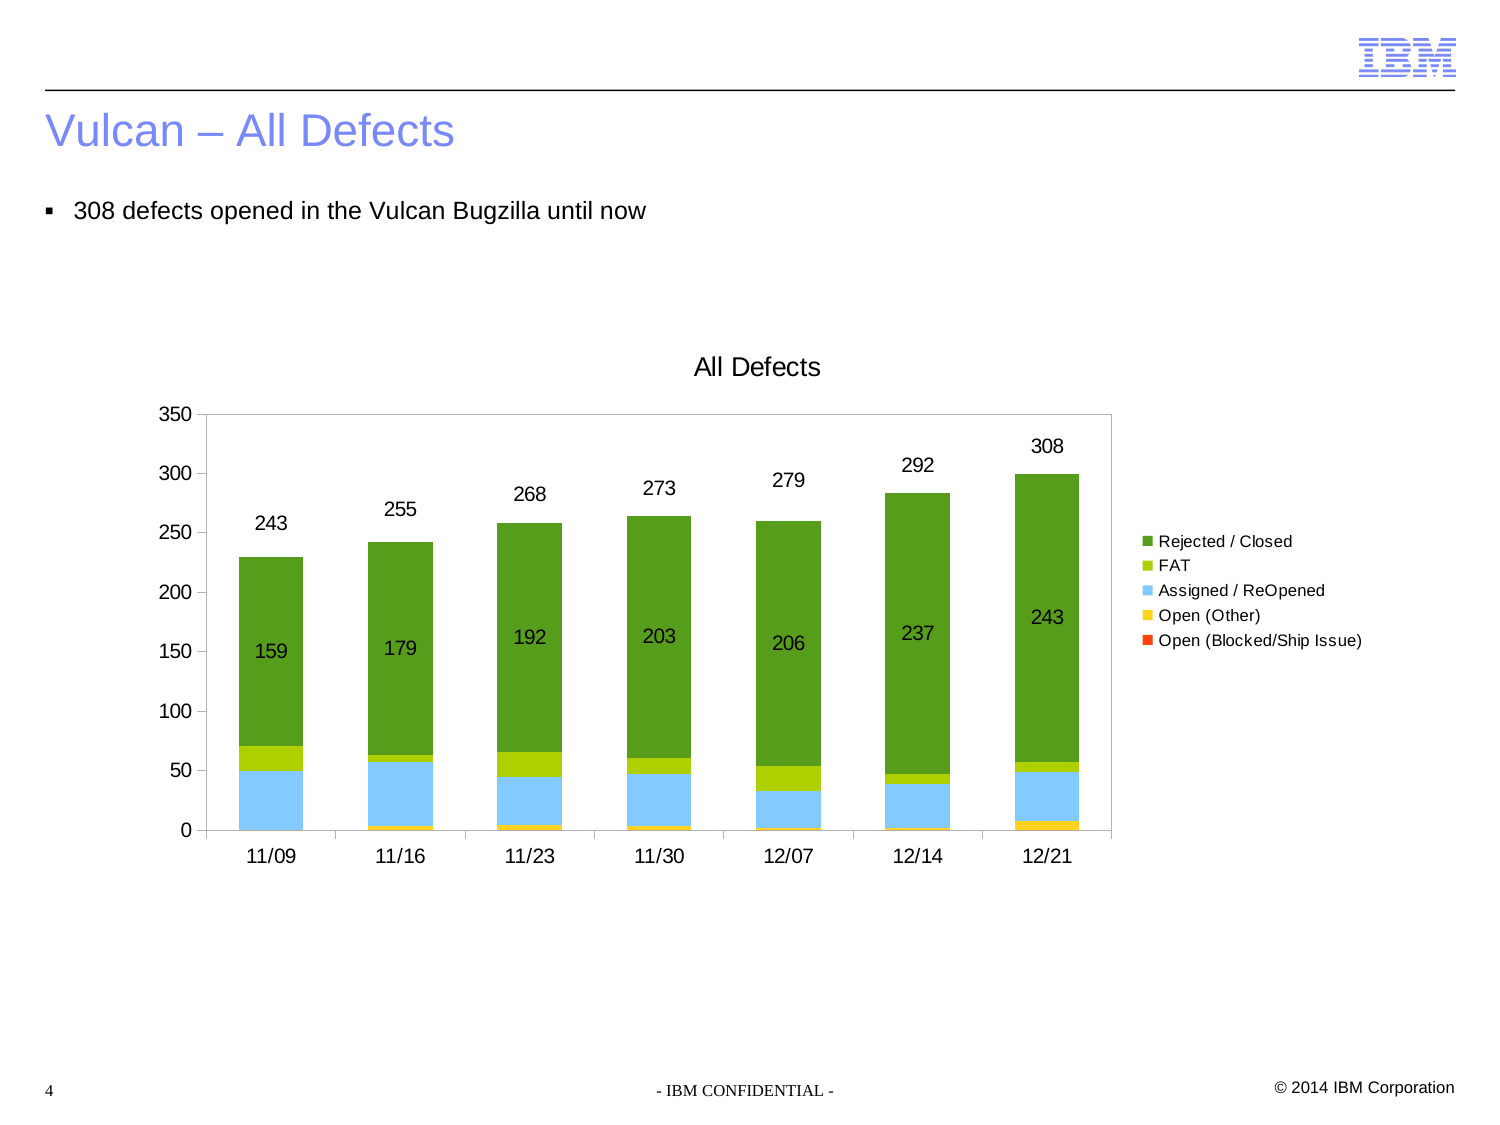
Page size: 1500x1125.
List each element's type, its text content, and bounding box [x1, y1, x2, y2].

title Vulcan – All Defects [30, 97, 1456, 188]
picture [1359, 37, 1456, 77]
chart [133, 326, 1382, 880]
list 308 defects opened in the Vulcan Bugzilla until now [30, 188, 1456, 378]
